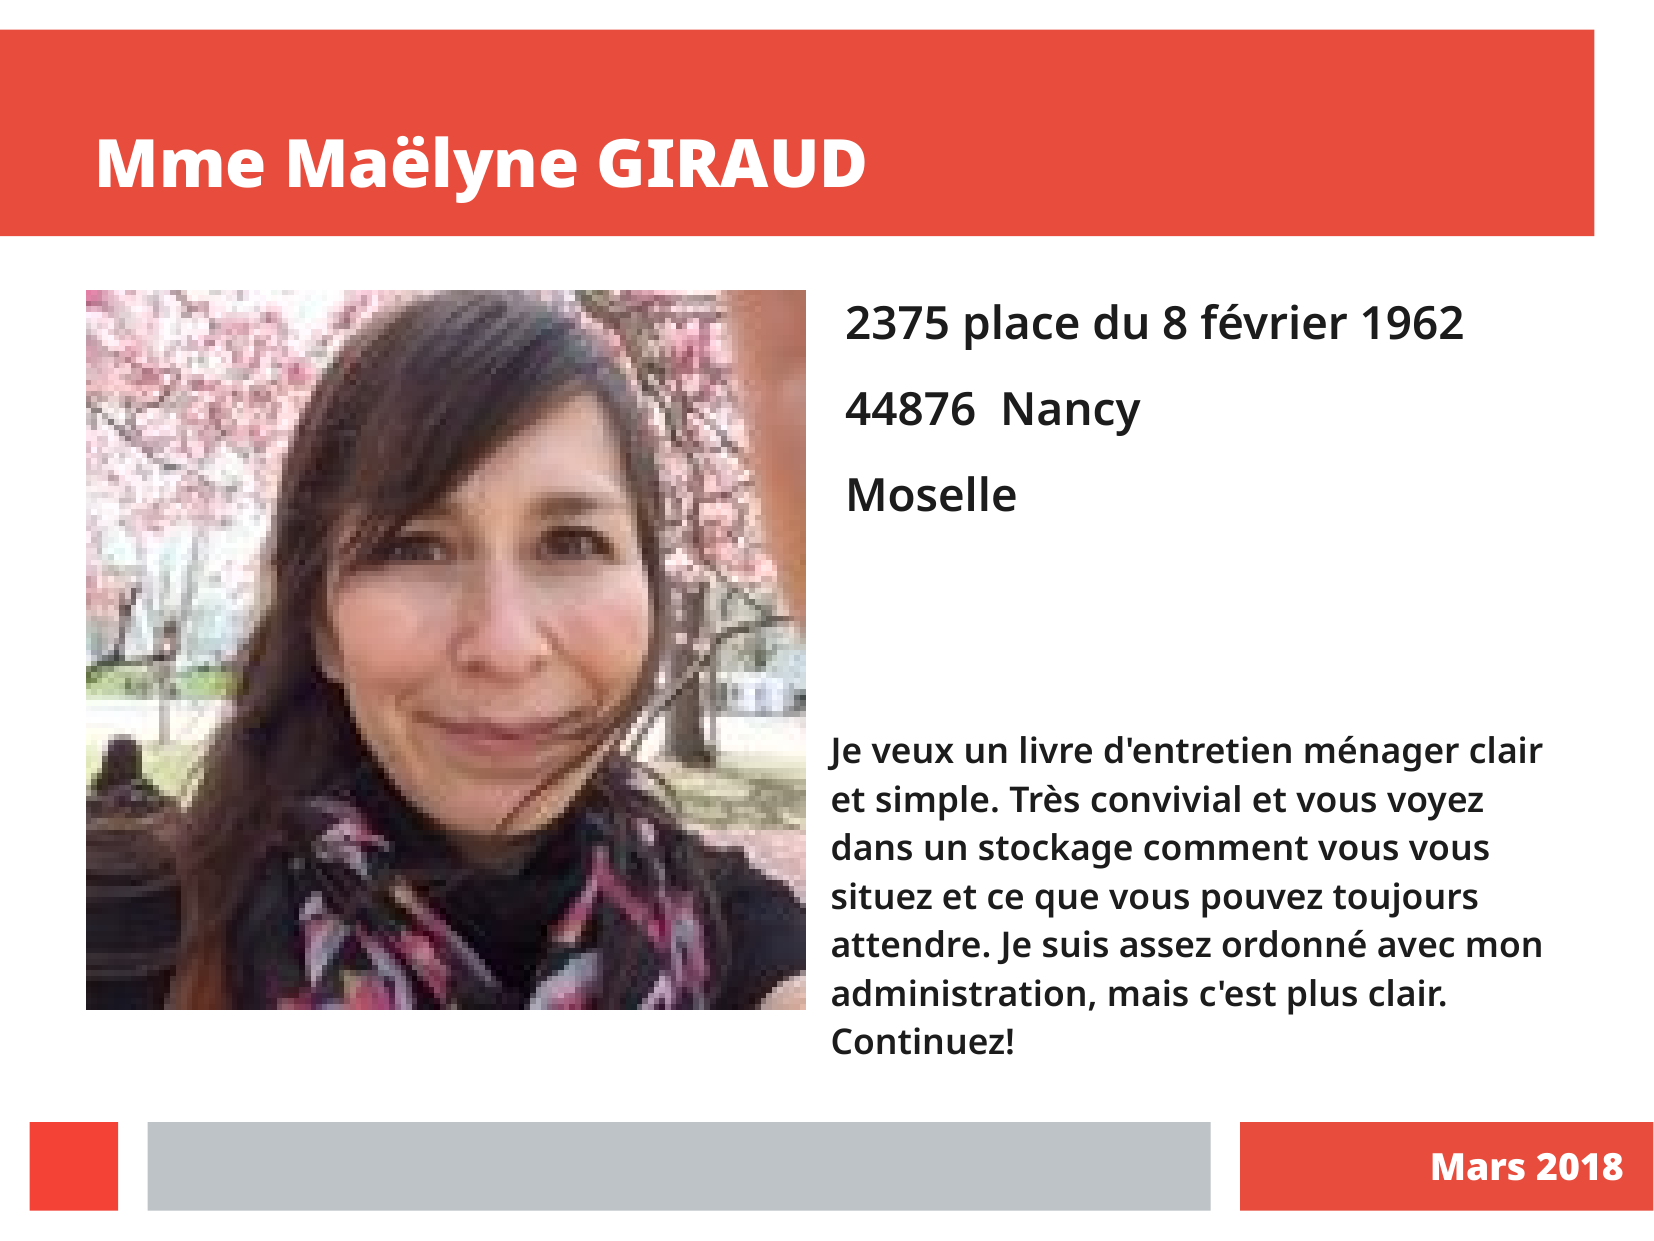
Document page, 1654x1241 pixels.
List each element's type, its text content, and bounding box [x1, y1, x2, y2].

title Mme Maëlyne GIRAUD [59, 59, 1595, 207]
list 2375 place du 8 février 1962 44876 Nancy Moselle [845, 290, 1654, 634]
picture [86, 290, 806, 1010]
list Je veux un livre d'entretien ménager clair et simple. Très convivial et vous voyez dans un stockage comment vous vous situez et ce que vous pouvez toujours attendre. Je suis assez ordonné avec mon administration, mais c'est plus clair. Continuez! [830, 725, 1566, 1092]
